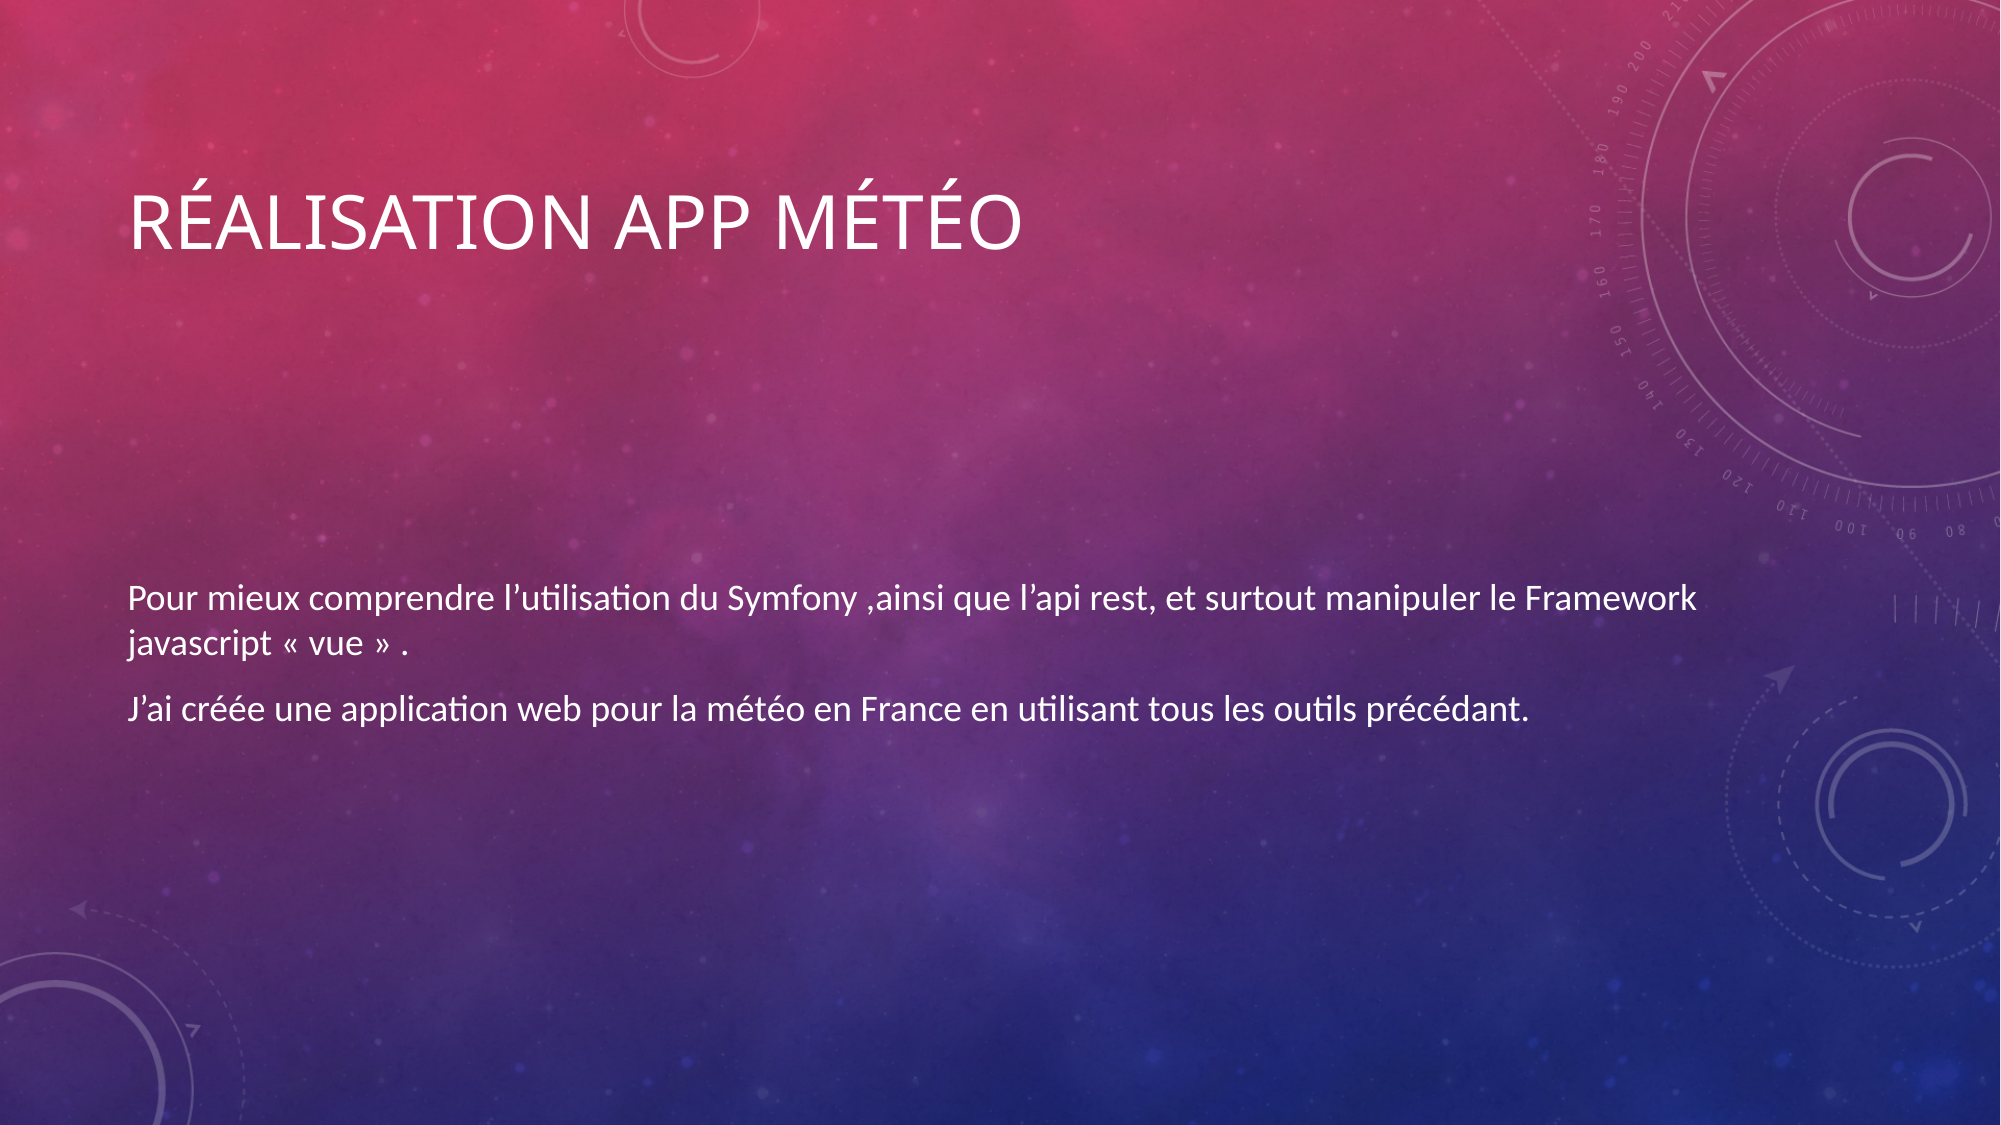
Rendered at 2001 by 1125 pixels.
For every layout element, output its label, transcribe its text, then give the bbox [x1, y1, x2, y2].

title Réalisation app météo [112, 99, 1775, 339]
list Pour mieux comprendre l’utilisation du Symfony ,ainsi que l’api rest, et surtout manipuler le Framework javascript « vue » . J’ai créée une application web pour la météo en France en utilisant tous les outils précédant. [112, 351, 1775, 950]
